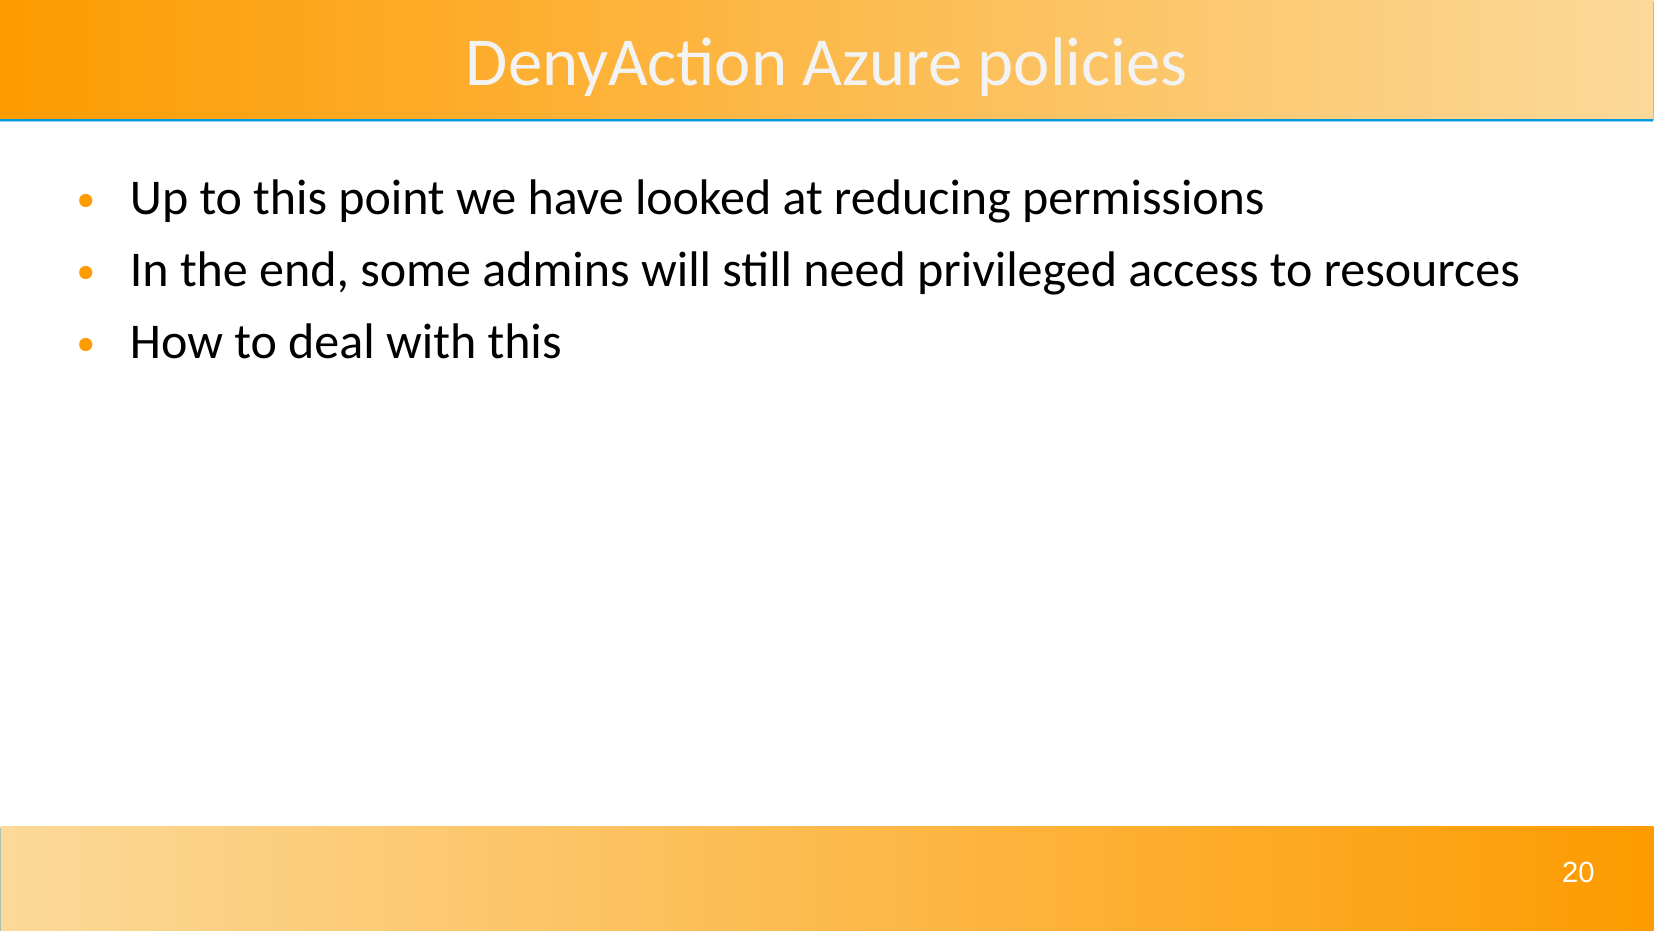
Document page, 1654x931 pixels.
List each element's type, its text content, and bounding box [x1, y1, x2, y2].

title DenyAction Azure policies [59, 29, 1595, 108]
list Up to this point we have looked at reducing permissions In the end, some admins will still need privileged access to resources How to deal with this [59, 177, 1595, 768]
